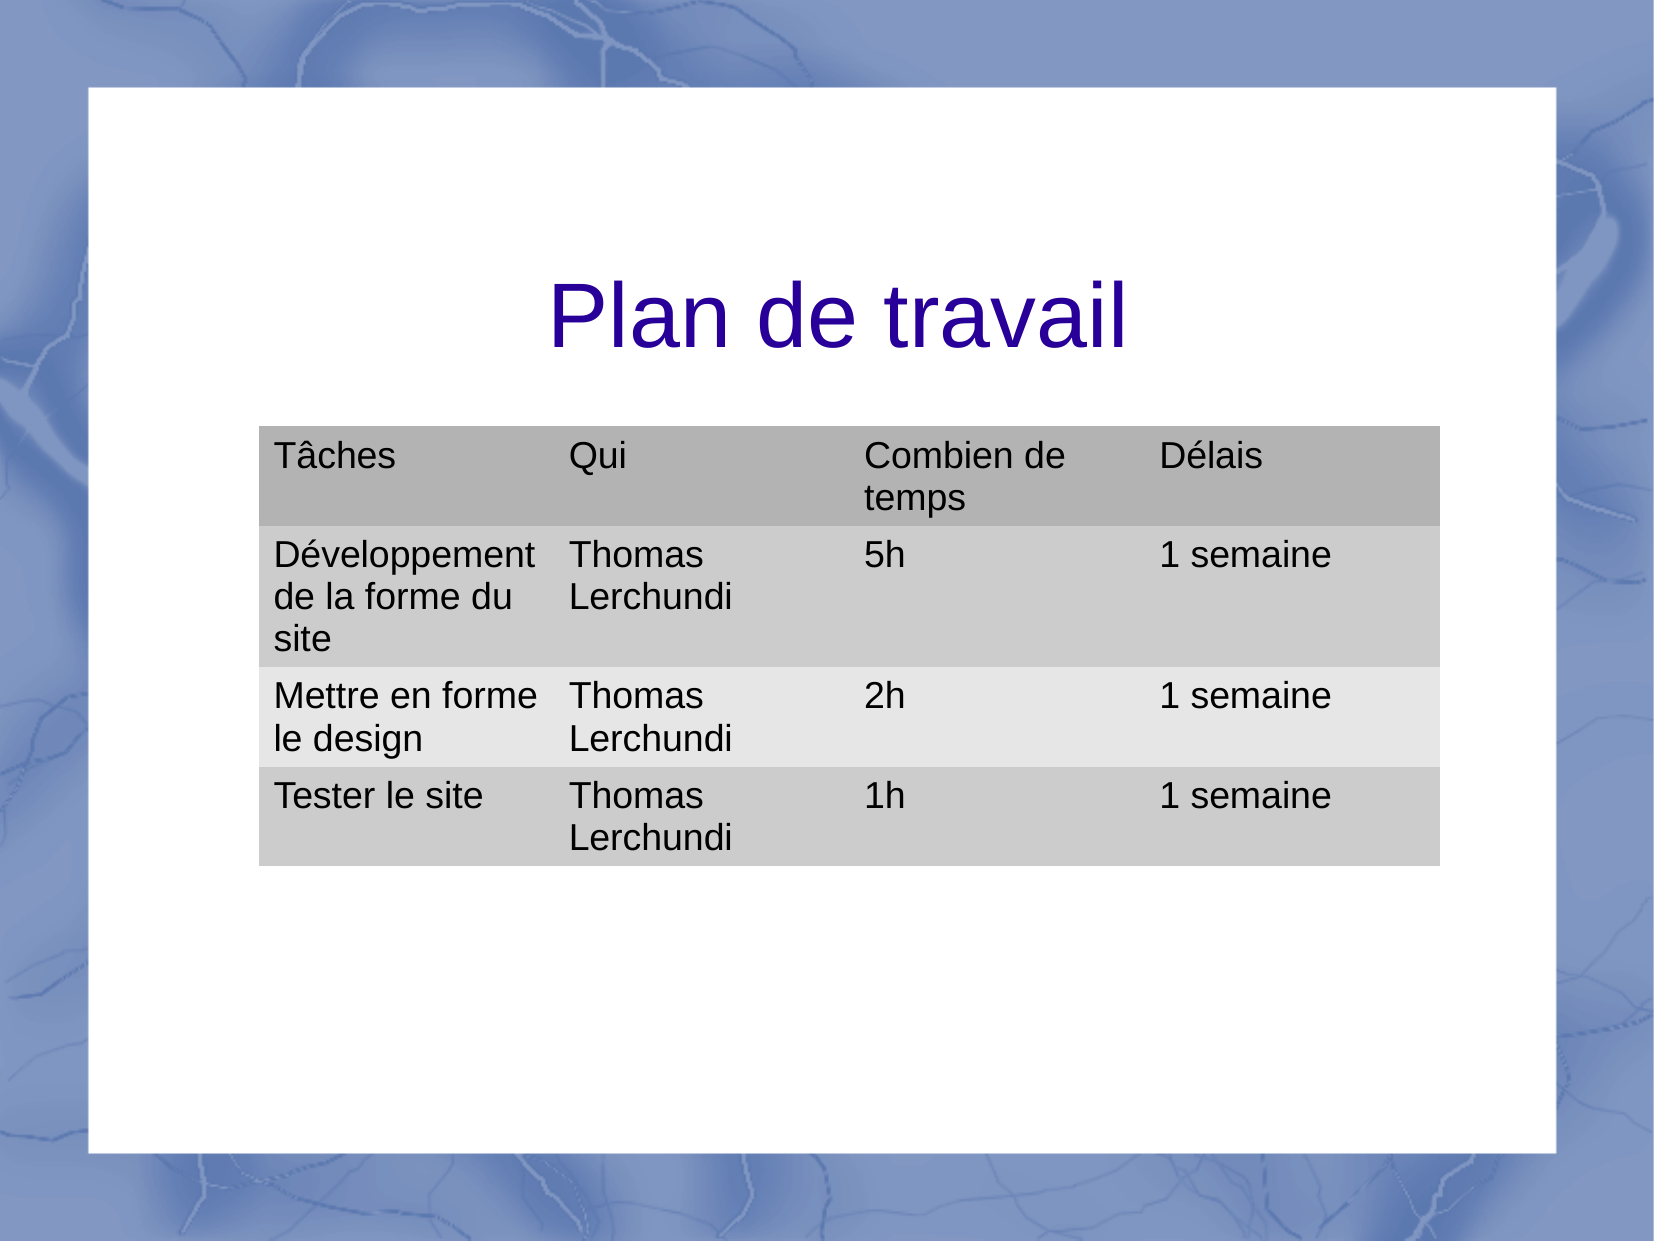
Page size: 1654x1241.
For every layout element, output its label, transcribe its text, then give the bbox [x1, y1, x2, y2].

table_cell Thomas Lerchundi [554, 767, 849, 866]
table_header Tâches [259, 426, 554, 526]
table_cell 1 semaine [1145, 526, 1440, 667]
table_cell 5h [849, 526, 1145, 667]
table_cell 2h [849, 667, 1145, 767]
title Plan de travail [129, 212, 1548, 420]
table_cell Développement de la forme du site [259, 526, 554, 667]
table_cell Tester le site [259, 767, 554, 866]
table_cell 1 semaine [1145, 767, 1440, 866]
table_cell 1h [849, 767, 1145, 866]
table_cell Thomas Lerchundi [554, 667, 849, 767]
table_header Délais [1145, 426, 1440, 526]
picture [0, 0, 1654, 1241]
table_cell Mettre en forme le design [259, 667, 554, 767]
table_header Combien de temps [849, 426, 1145, 526]
table_cell Thomas Lerchundi [554, 526, 849, 667]
table_cell 1 semaine [1145, 667, 1440, 767]
table_header Qui [554, 426, 849, 526]
